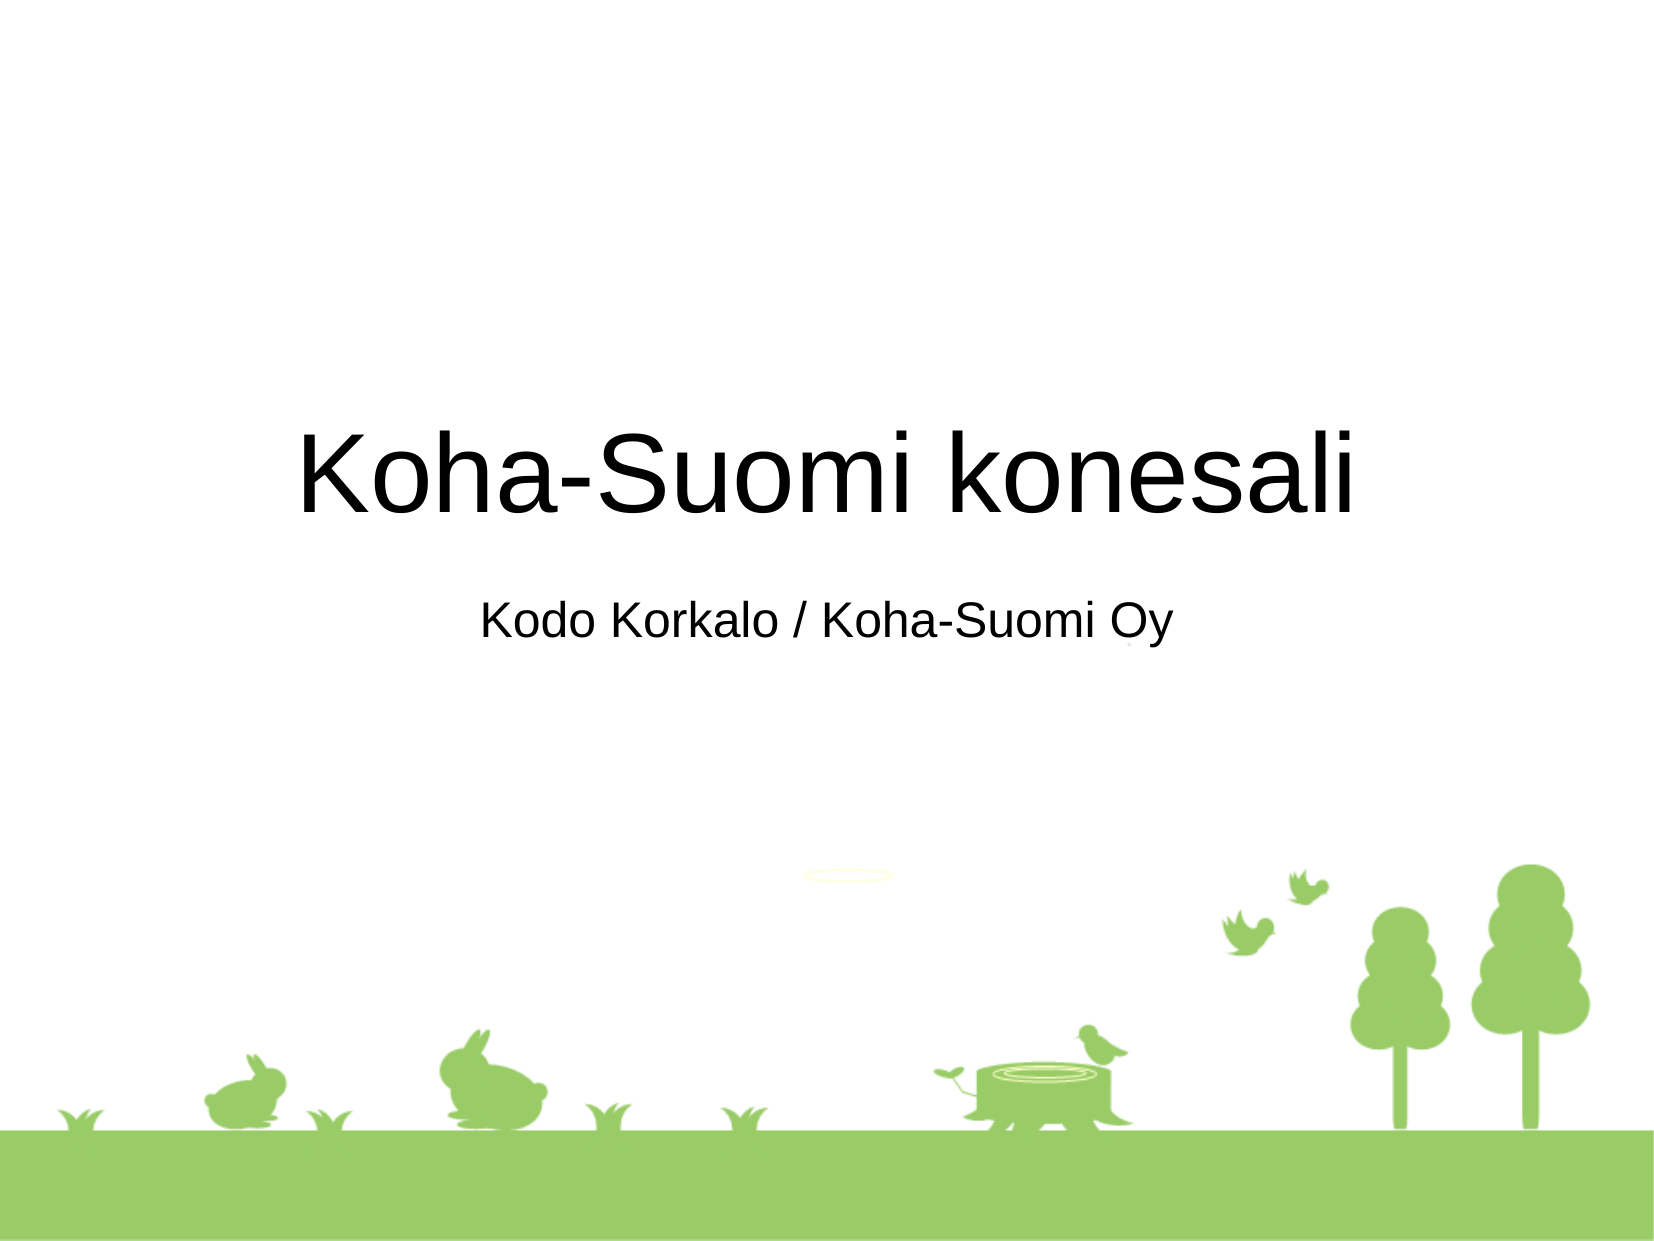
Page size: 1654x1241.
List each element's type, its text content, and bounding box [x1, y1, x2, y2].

subtitle Koha-Suomi konesali Kodo Korkalo / Koha-Suomi Oy [82, 49, 1571, 1010]
picture [0, 0, 1654, 1241]
